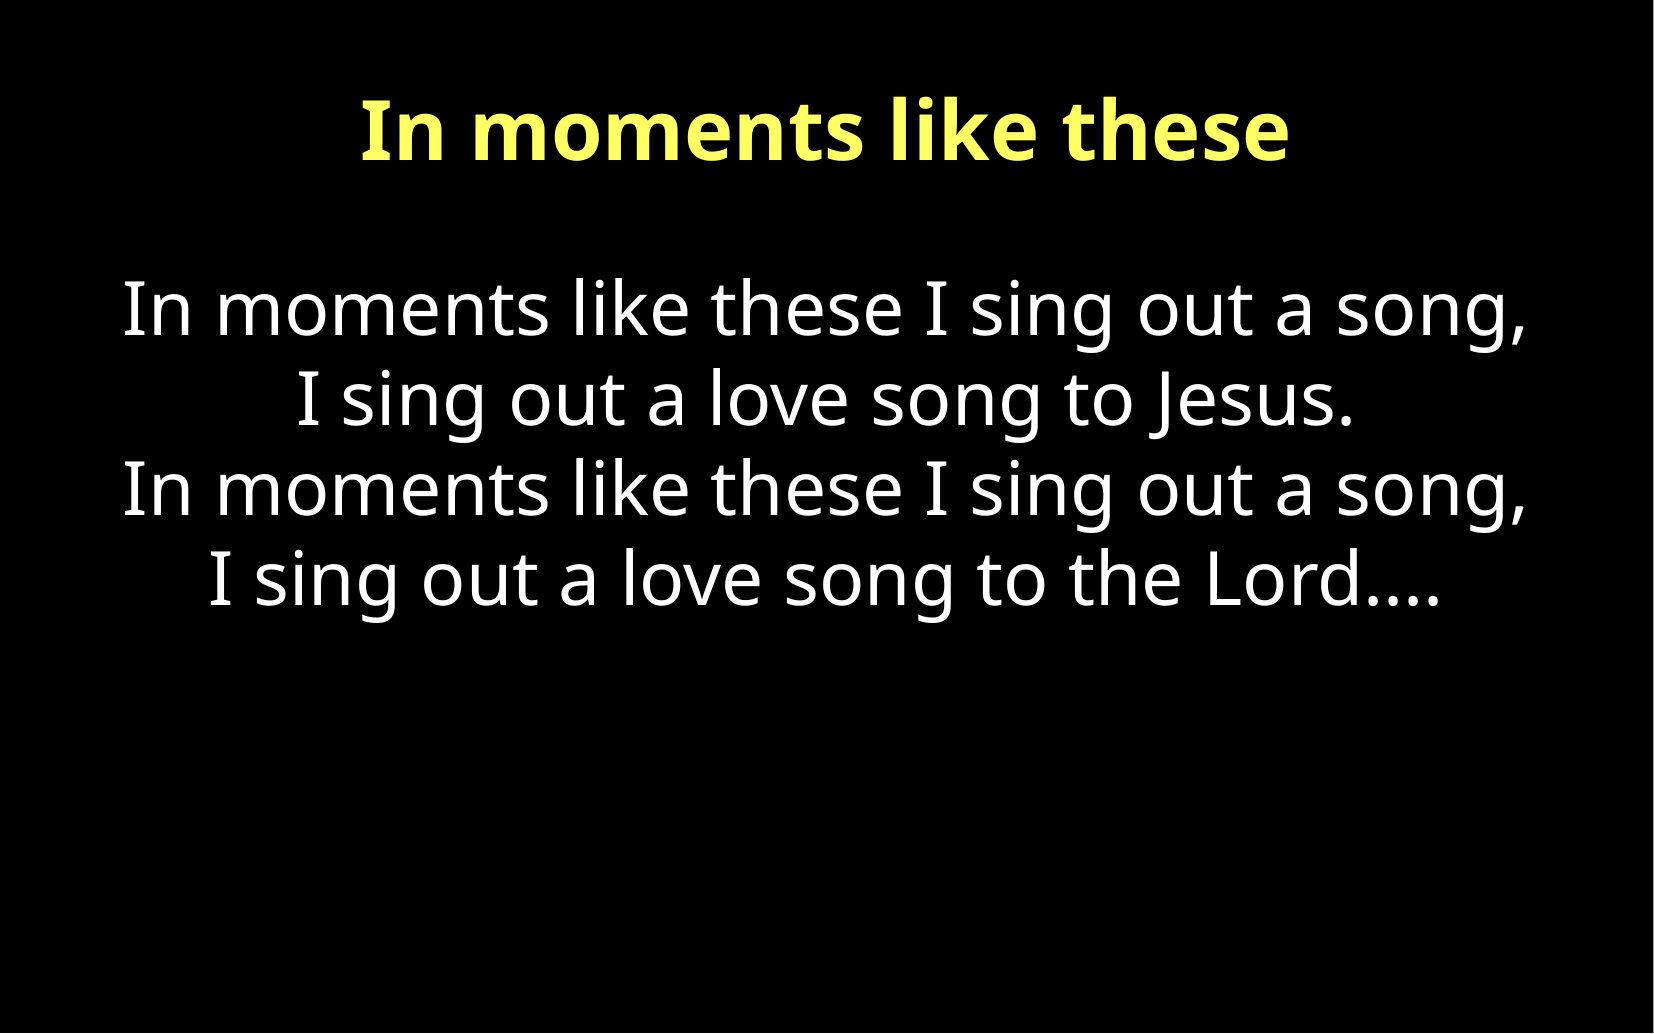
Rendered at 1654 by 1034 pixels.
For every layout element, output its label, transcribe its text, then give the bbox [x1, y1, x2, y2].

text_box In moments like these [82, 41, 1571, 214]
text_box In moments like these I sing out a song, I sing out a love song to Jesus. In moments like these I sing out a song, I sing out a love song to the Lord.... [23, 252, 1630, 935]
